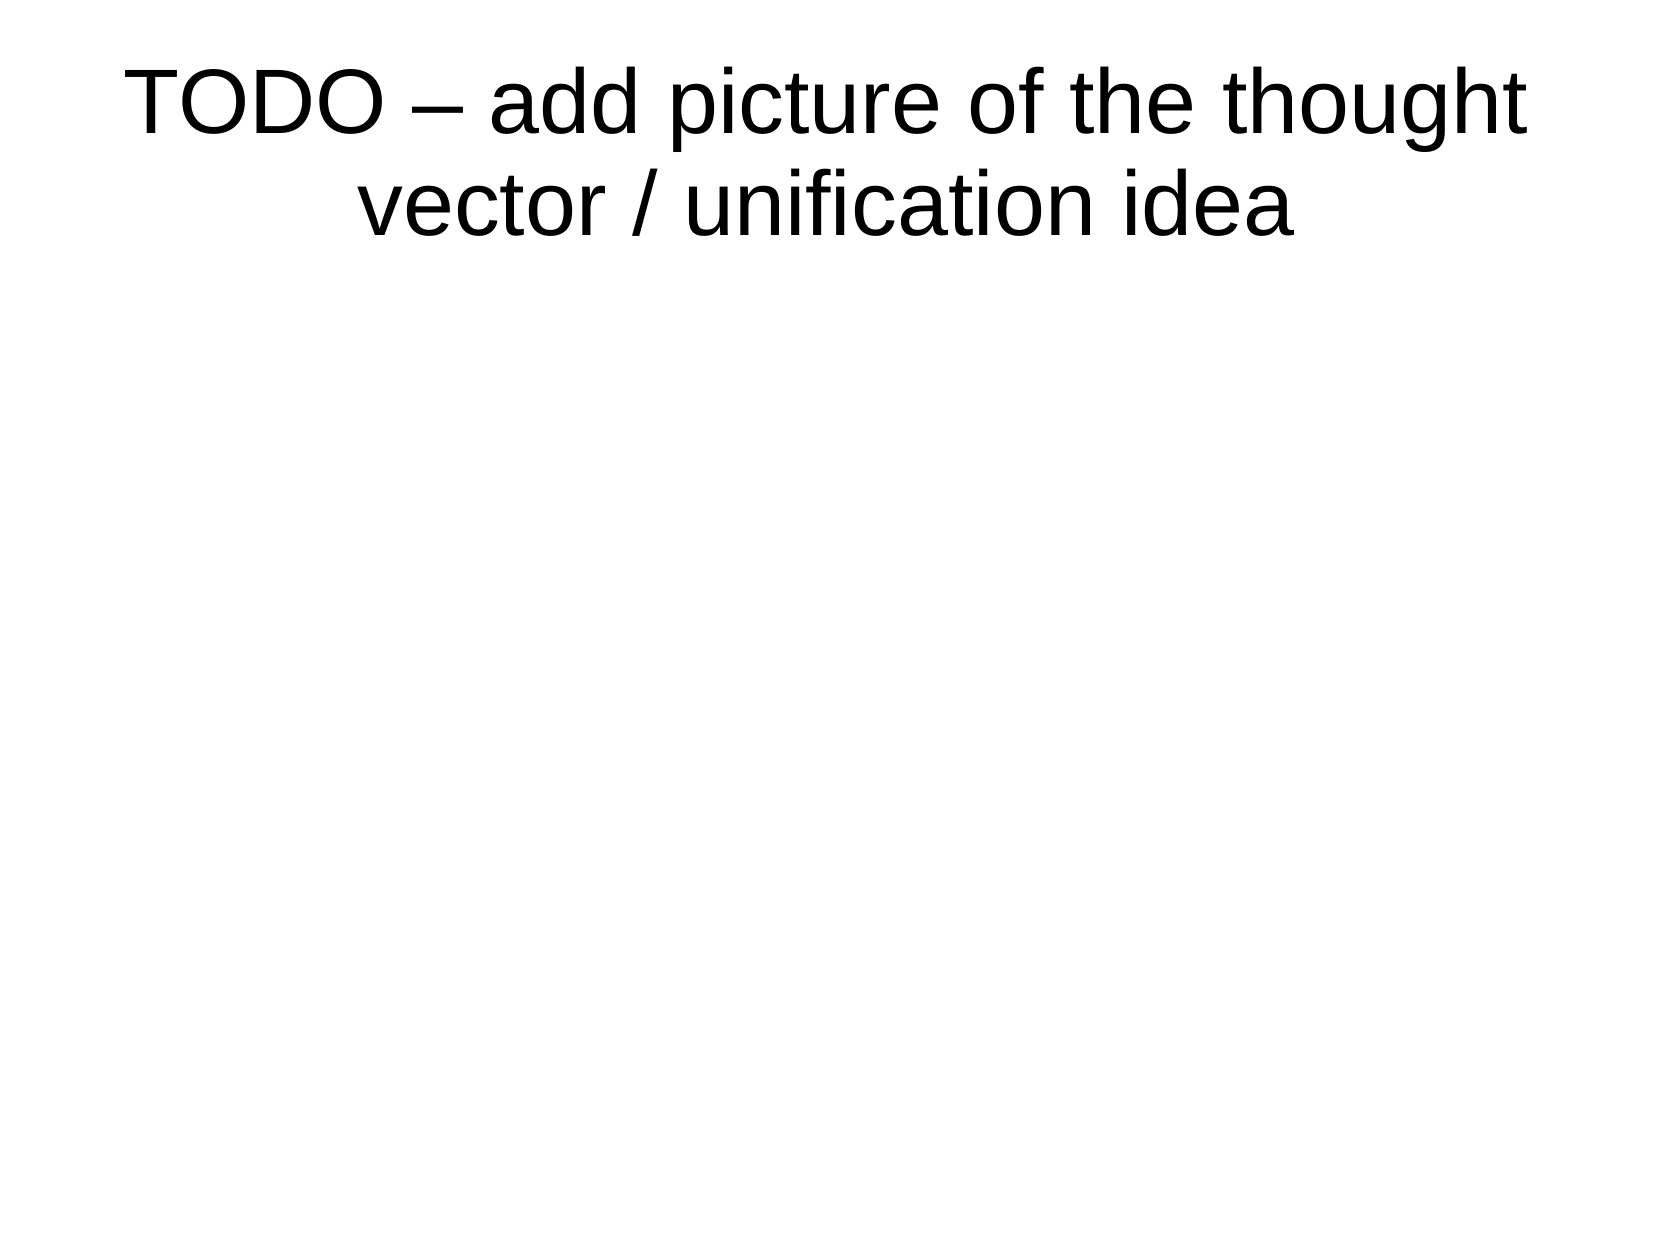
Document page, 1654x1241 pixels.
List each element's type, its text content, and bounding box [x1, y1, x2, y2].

title TODO – add picture of the thought vector / unification idea [82, 49, 1571, 257]
